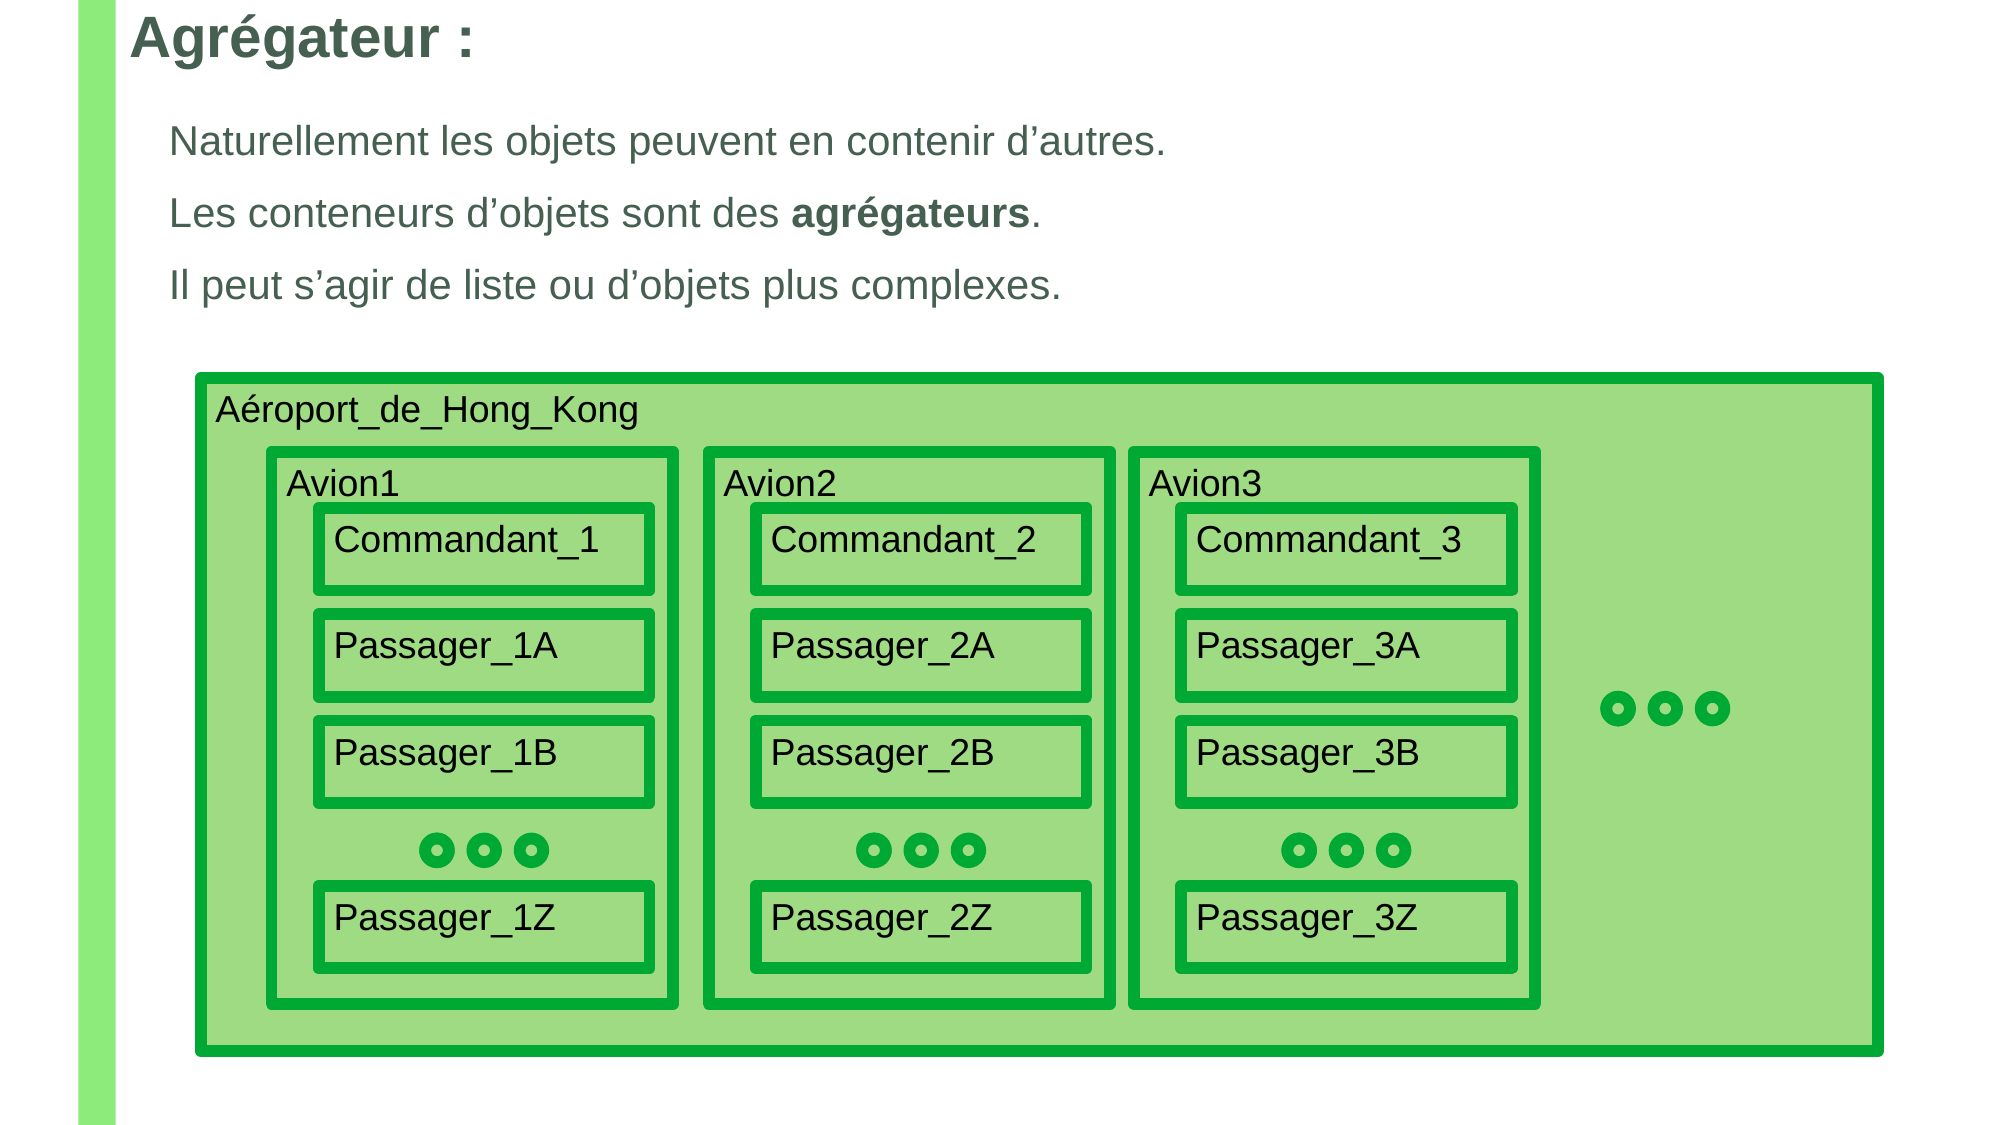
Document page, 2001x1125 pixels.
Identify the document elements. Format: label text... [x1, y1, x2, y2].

text_box Commandant_2 [755, 507, 1087, 591]
text_box [519, 838, 544, 863]
text_box Passager_3B [1181, 720, 1512, 804]
text_box Avion1 [271, 451, 674, 1004]
text_box [956, 838, 981, 863]
text_box [909, 838, 934, 863]
text_box Commandant_1 [318, 507, 650, 591]
text_box Passager_3Z [1181, 885, 1512, 969]
text_box [1287, 838, 1312, 863]
text_box [1606, 696, 1630, 721]
text_box Passager_1A [318, 614, 650, 697]
text_box Avion3 [1133, 451, 1536, 1004]
text_box Passager_2A [755, 614, 1087, 697]
text_box Passager_3A [1181, 614, 1512, 697]
text_box [1381, 838, 1406, 863]
text_box [472, 838, 497, 863]
text_box Passager_1Z [318, 885, 650, 969]
text_box Passager_2Z [755, 885, 1087, 969]
text_box [1700, 696, 1725, 721]
text_box [1653, 696, 1678, 721]
text_box Passager_1B [318, 720, 650, 804]
text_box [862, 838, 886, 863]
text_box Naturellement les objets peuvent en contenir d’autres. Les conteneurs d’objets sont des agrégateurs. Il peut s’agir de liste ou d’objets plus complexes. [154, 110, 2000, 1125]
text_box Passager_2B [755, 720, 1087, 804]
text_box Commandant_3 [1181, 507, 1512, 591]
text_box Aéroport_de_Hong_Kong [200, 377, 1878, 1052]
text_box [1334, 838, 1359, 863]
text_box Agrégateur : [114, 0, 2000, 107]
text_box [425, 838, 449, 863]
text_box Avion2 [708, 451, 1111, 1004]
